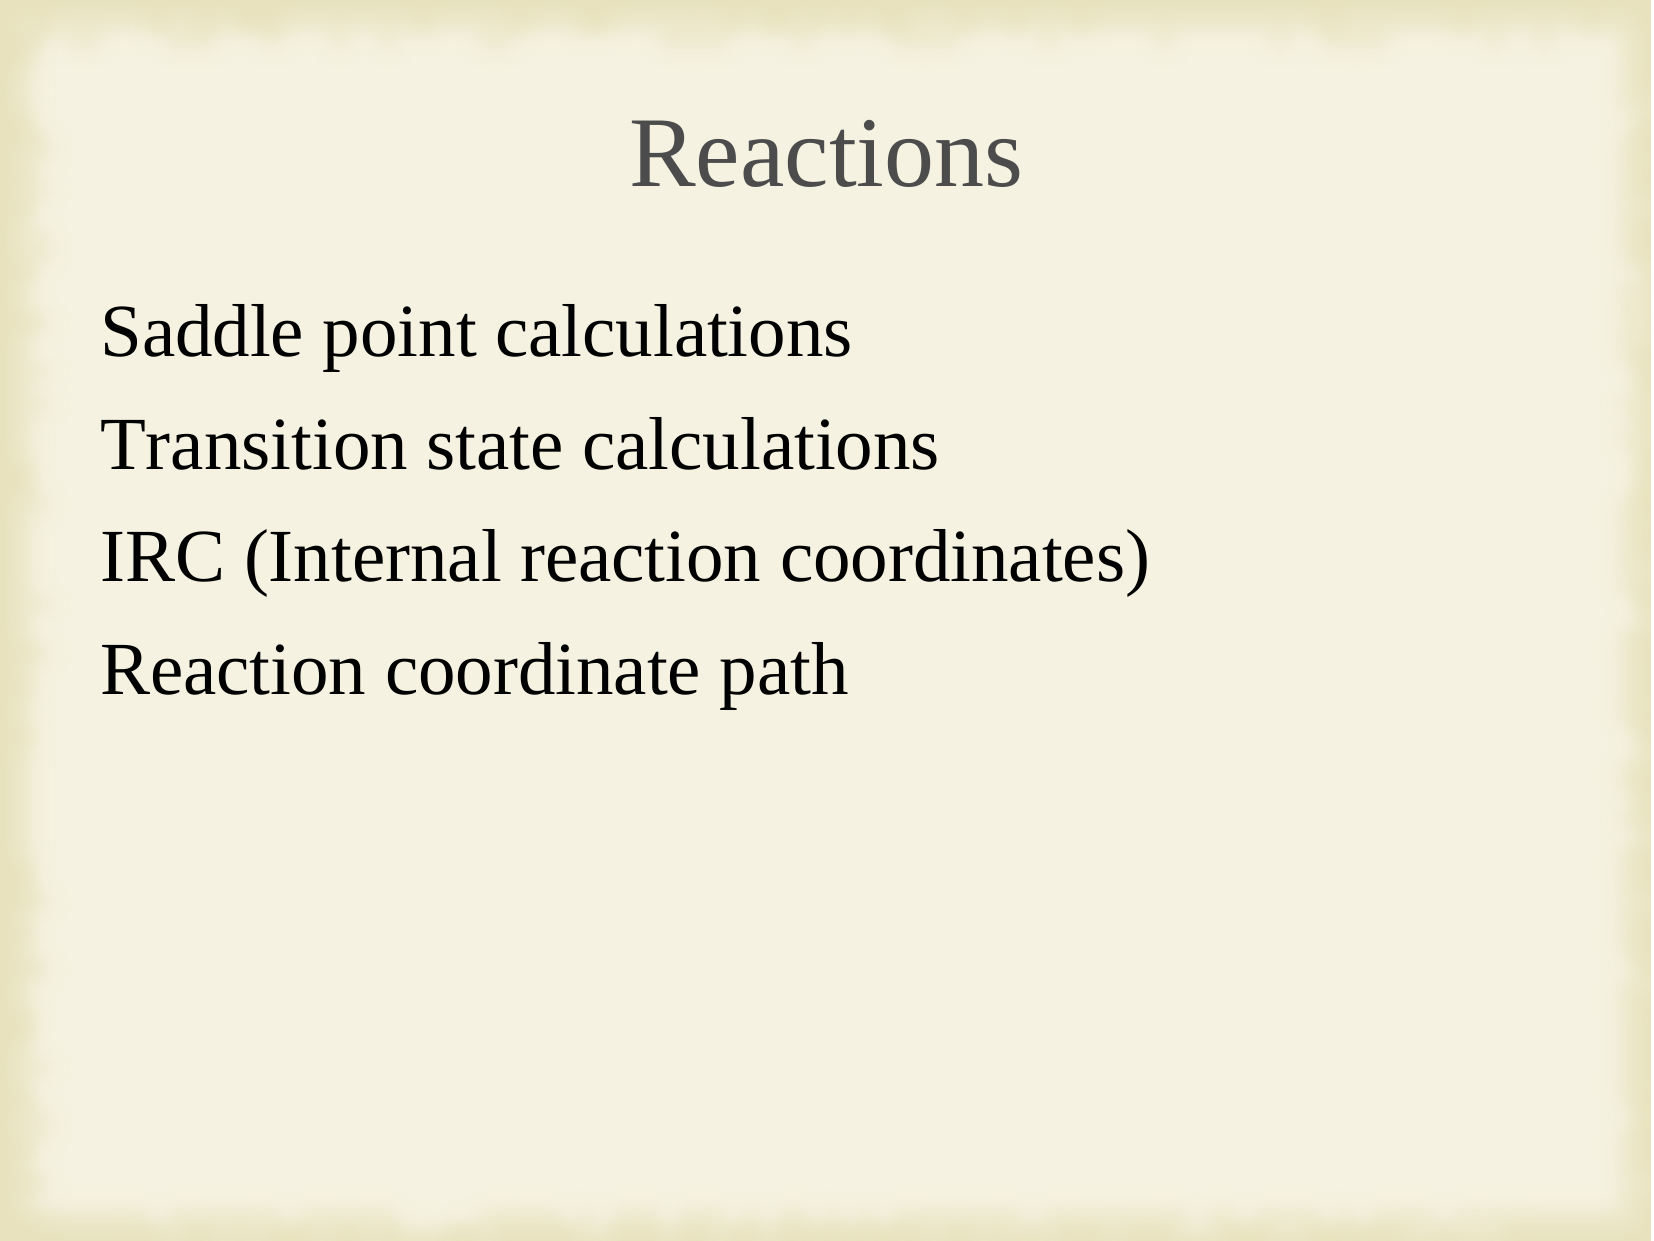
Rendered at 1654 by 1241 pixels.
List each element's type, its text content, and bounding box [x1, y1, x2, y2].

picture [0, 0, 1651, 1241]
list Saddle point calculations Transition state calculations IRC (Internal reaction coordinates) Reaction coordinate path [82, 290, 1571, 1094]
title Reactions [82, 56, 1571, 250]
